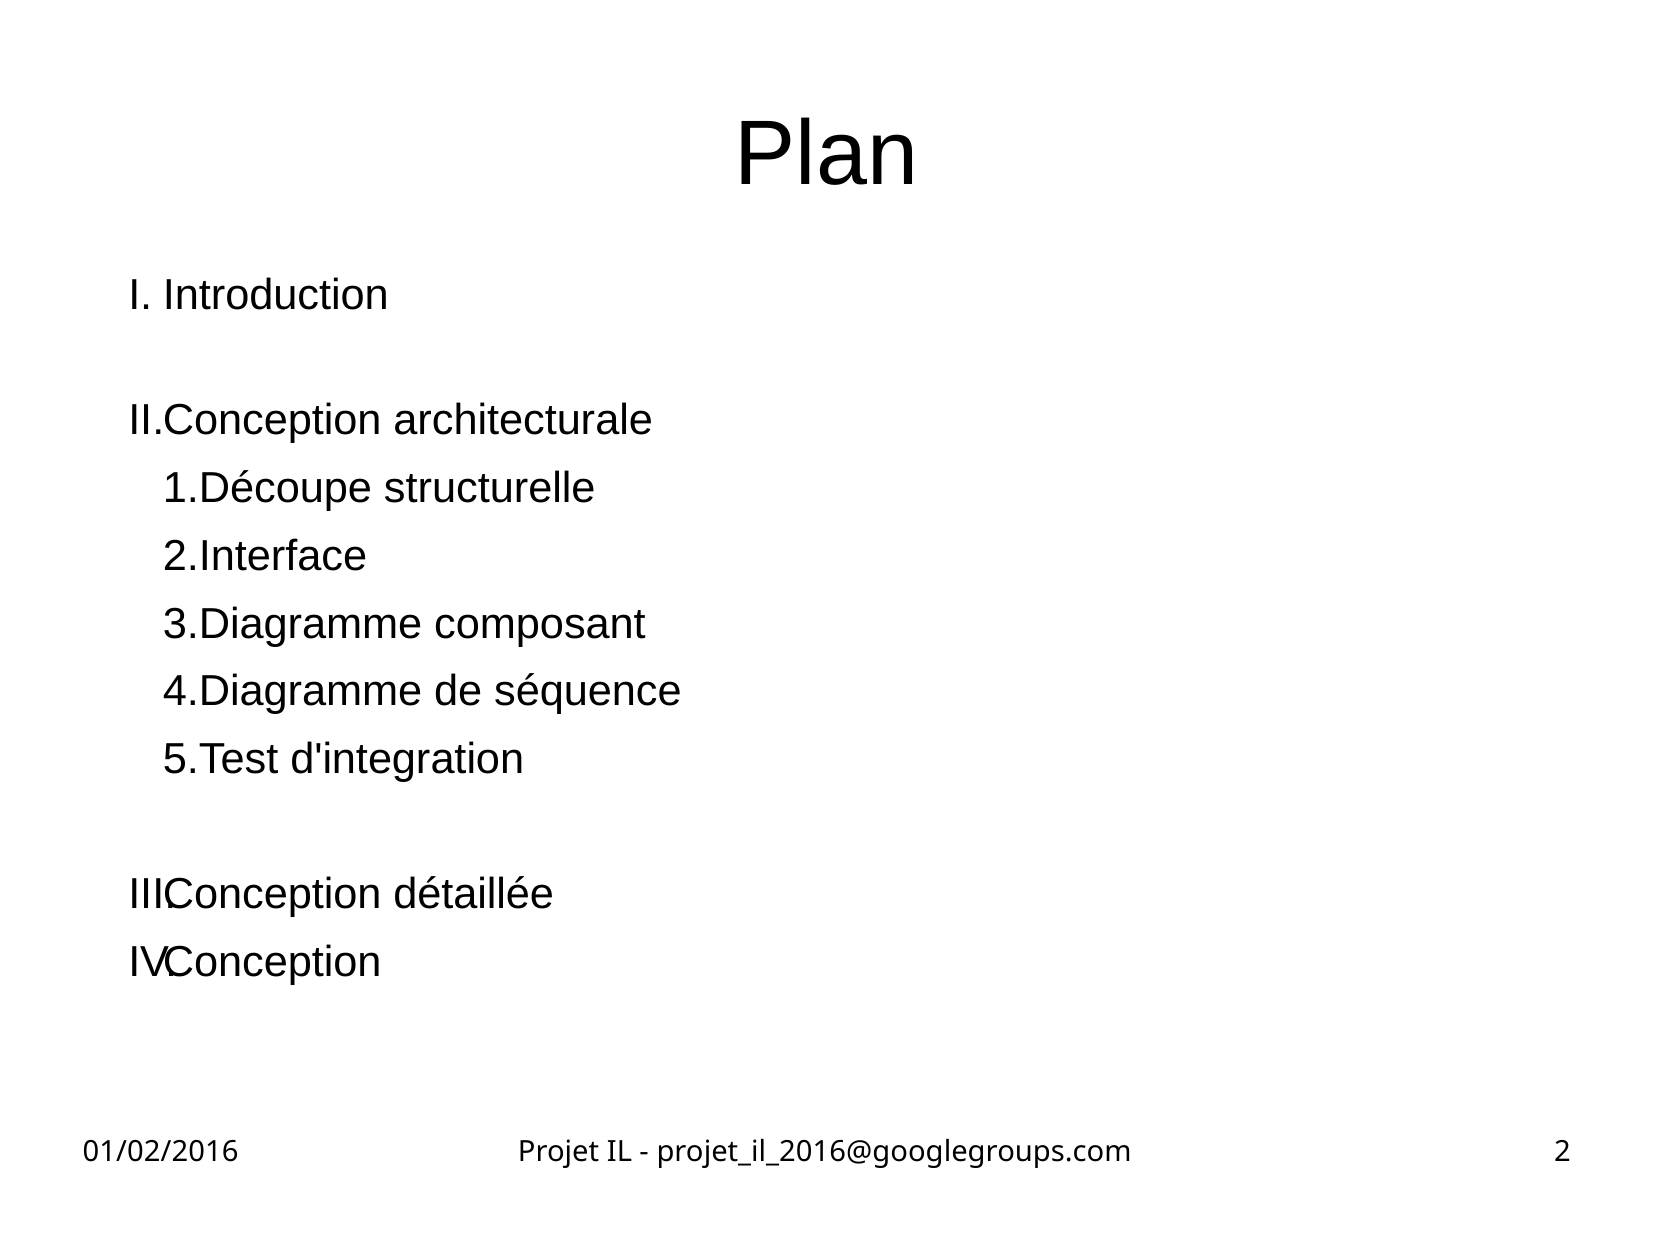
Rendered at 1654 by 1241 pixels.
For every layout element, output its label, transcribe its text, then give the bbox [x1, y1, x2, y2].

list Introduction Conception architecturale 1.Découpe structurelle 2.Interface 3.Diagramme composant 4.Diagramme de séquence 5.Test d'integration Conception détaillée Conception [116, 270, 1606, 990]
title Plan [82, 49, 1571, 257]
